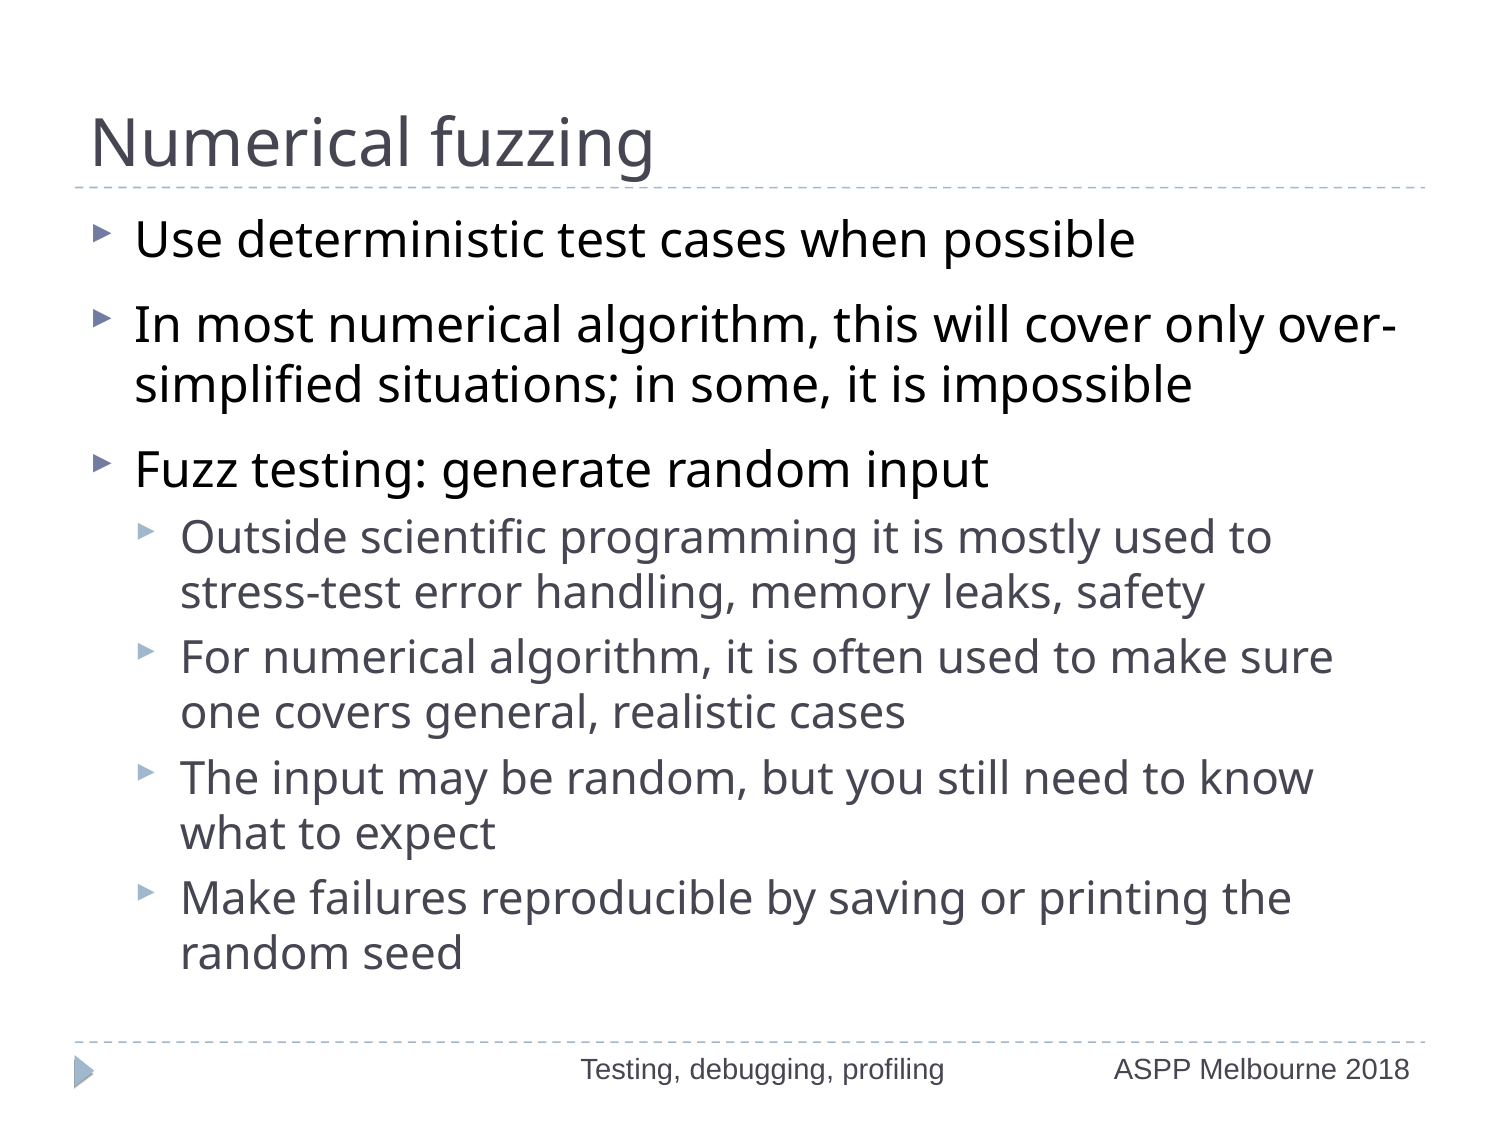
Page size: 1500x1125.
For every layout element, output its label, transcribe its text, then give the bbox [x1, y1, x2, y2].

title Numerical fuzzing [75, 24, 1425, 188]
slide_number ASPP Melbourne 2018 [1051, 1042, 1426, 1103]
list Use deterministic test cases when possible In most numerical algorithm, this will cover only over-simplified situations; in some, it is impossible Fuzz testing: generate random input Outside scientific programming it is mostly used to stress-test error handling, memory leaks, safety For numerical algorithm, it is often used to make sure one covers general, realistic cases The input may be random, but you still need to know what to expect Make failures reproducible by saving or printing the random seed [75, 200, 1425, 1010]
footer Testing, debugging, profiling [475, 1042, 1051, 1103]
